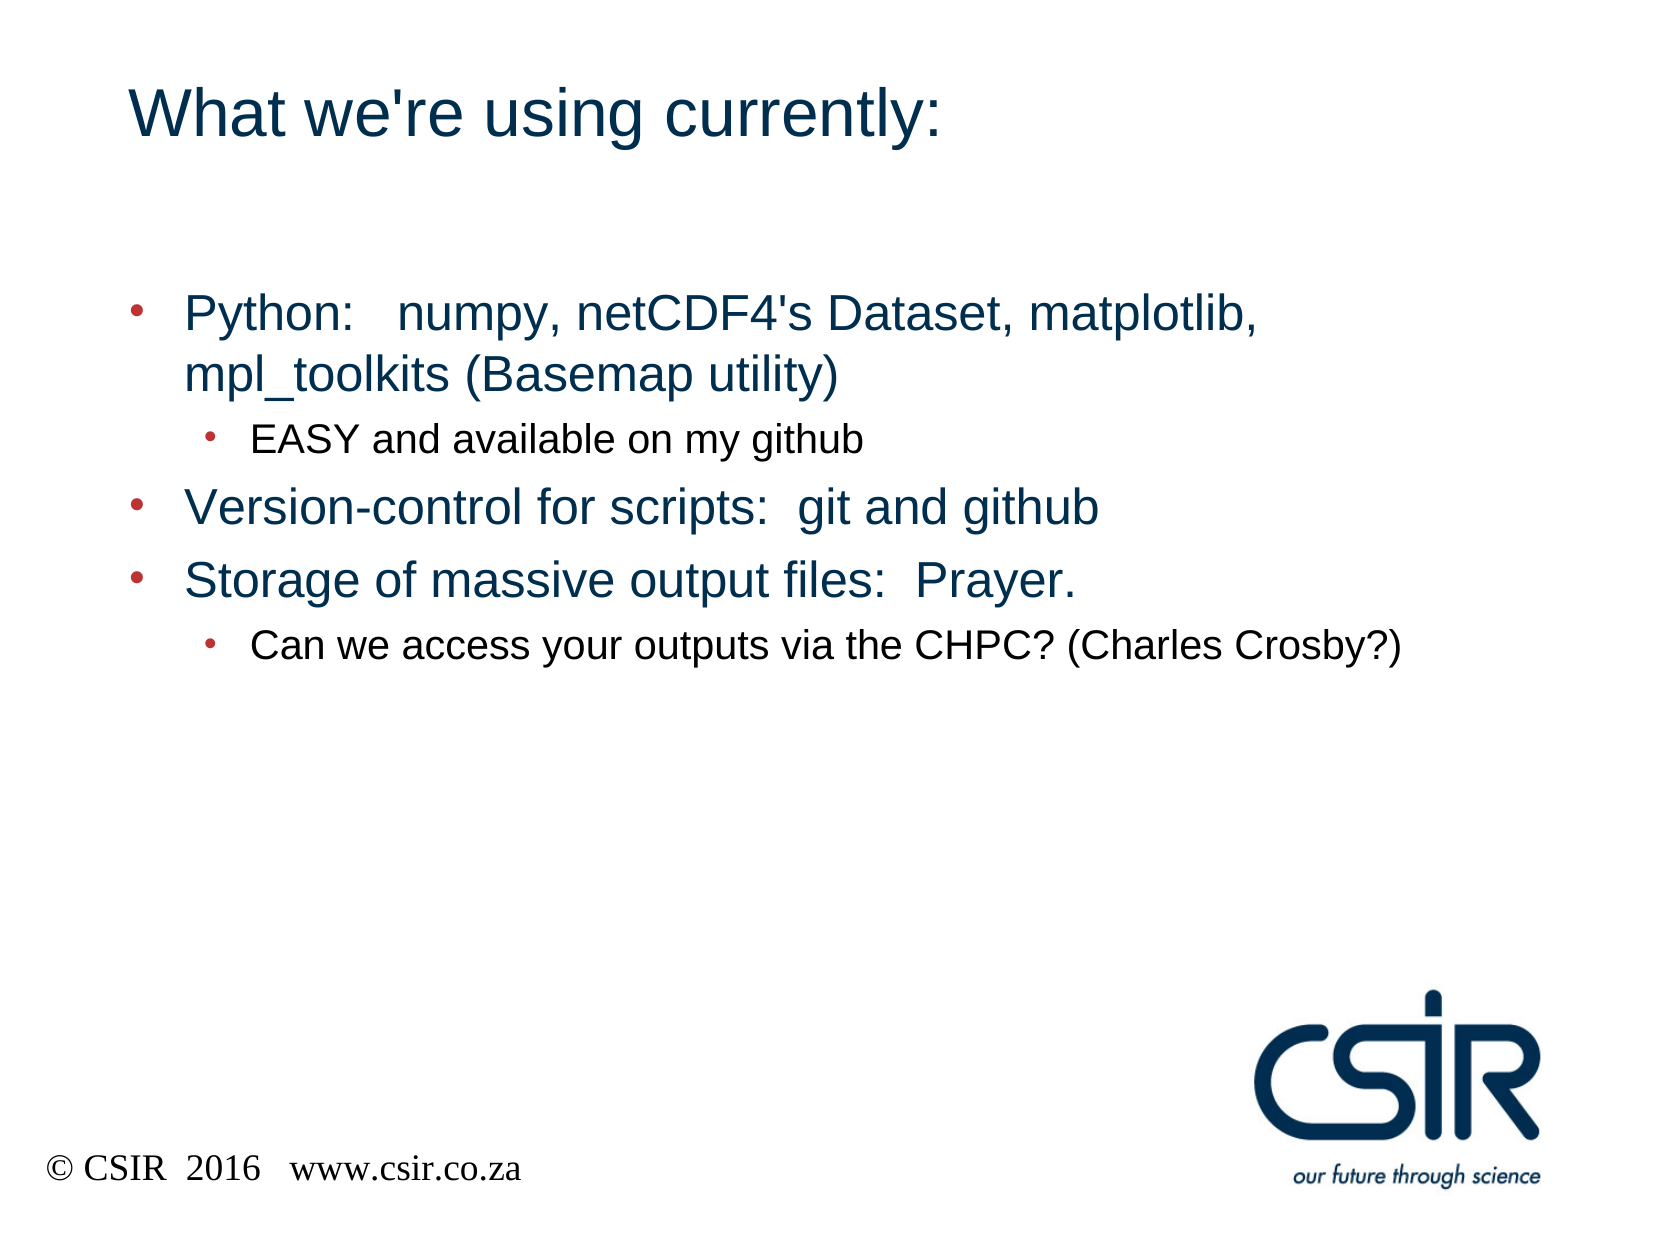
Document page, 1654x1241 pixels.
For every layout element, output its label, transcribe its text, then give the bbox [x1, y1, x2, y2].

list Python: numpy, netCDF4's Dataset, matplotlib, mpl_toolkits (Basemap utility) EASY and available on my github Version-control for scripts: git and github Storage of massive output files: Prayer. Can we access your outputs via the CHPC? (Charles Crosby?) [128, 280, 1534, 944]
title What we're using currently: [128, 68, 1534, 248]
picture [1241, 983, 1653, 1240]
